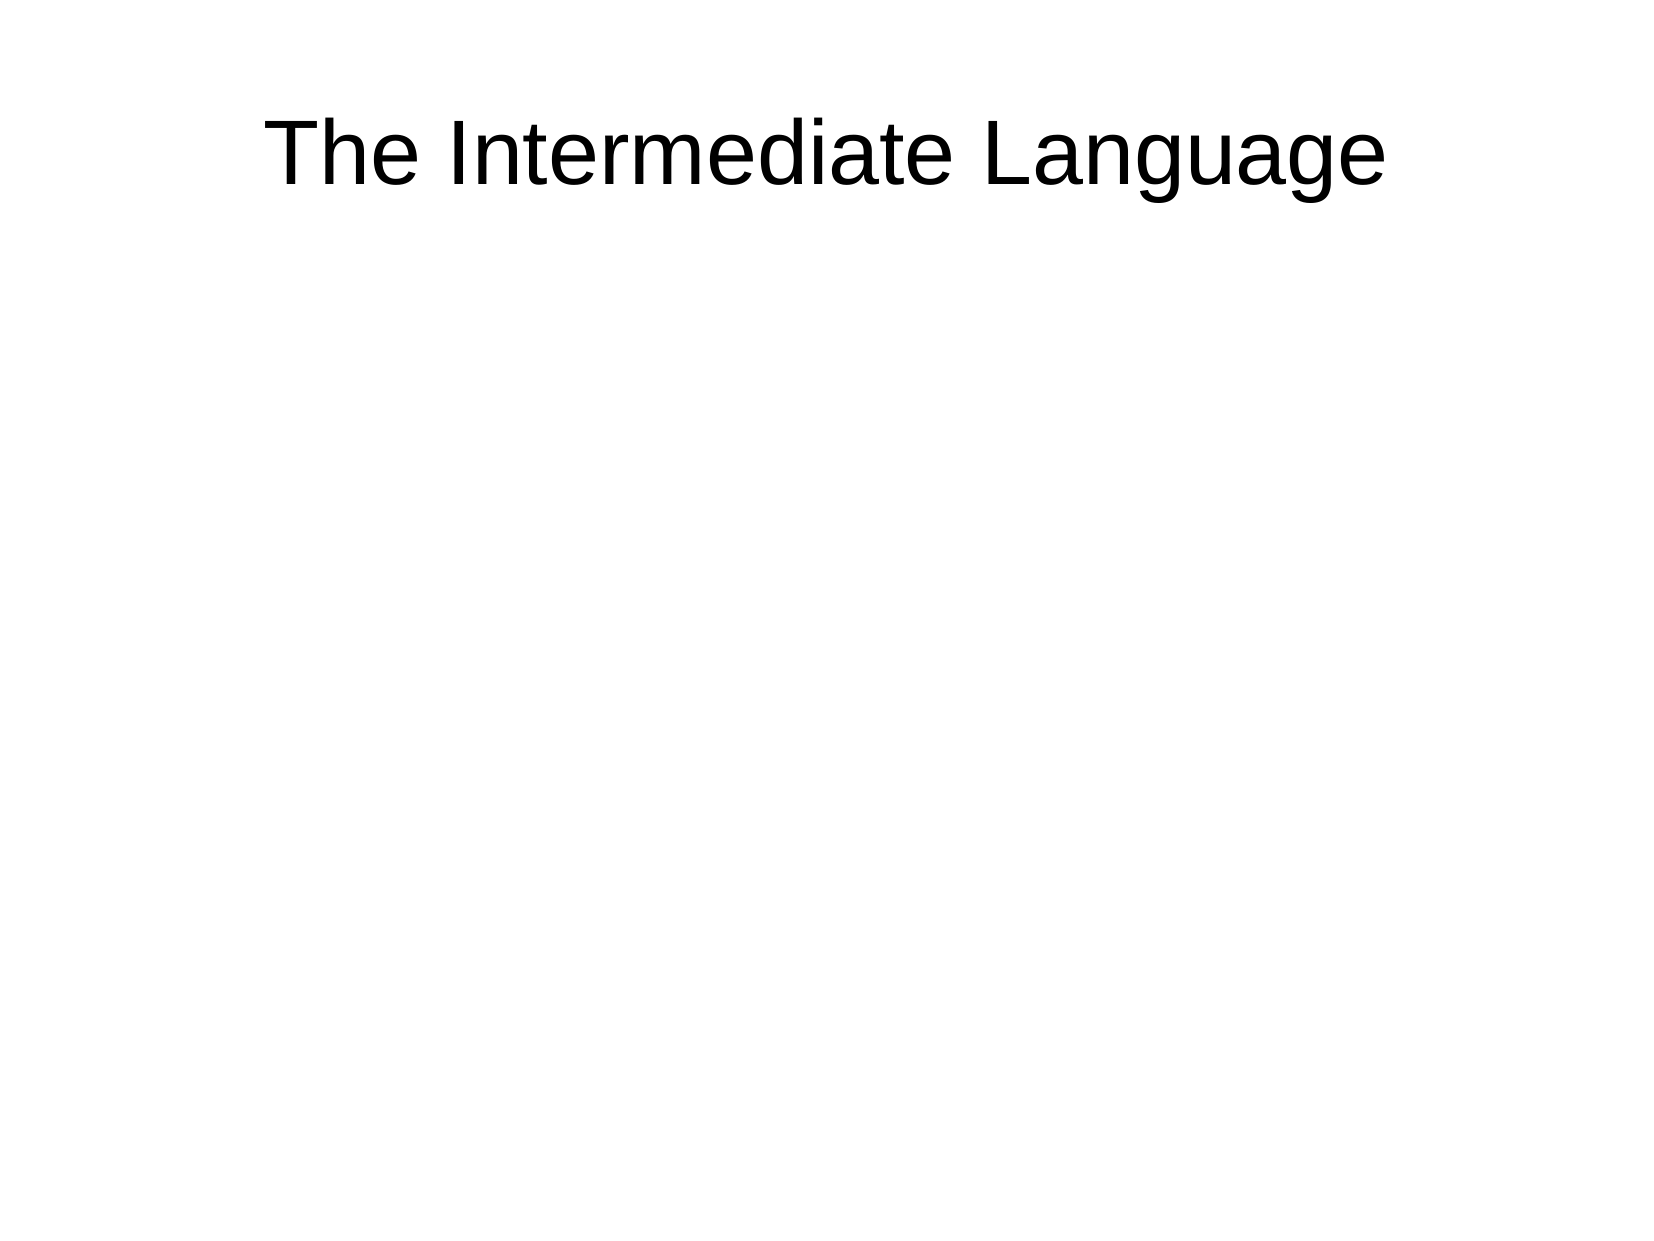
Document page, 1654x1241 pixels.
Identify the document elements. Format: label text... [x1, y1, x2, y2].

title The Intermediate Language [82, 56, 1571, 250]
